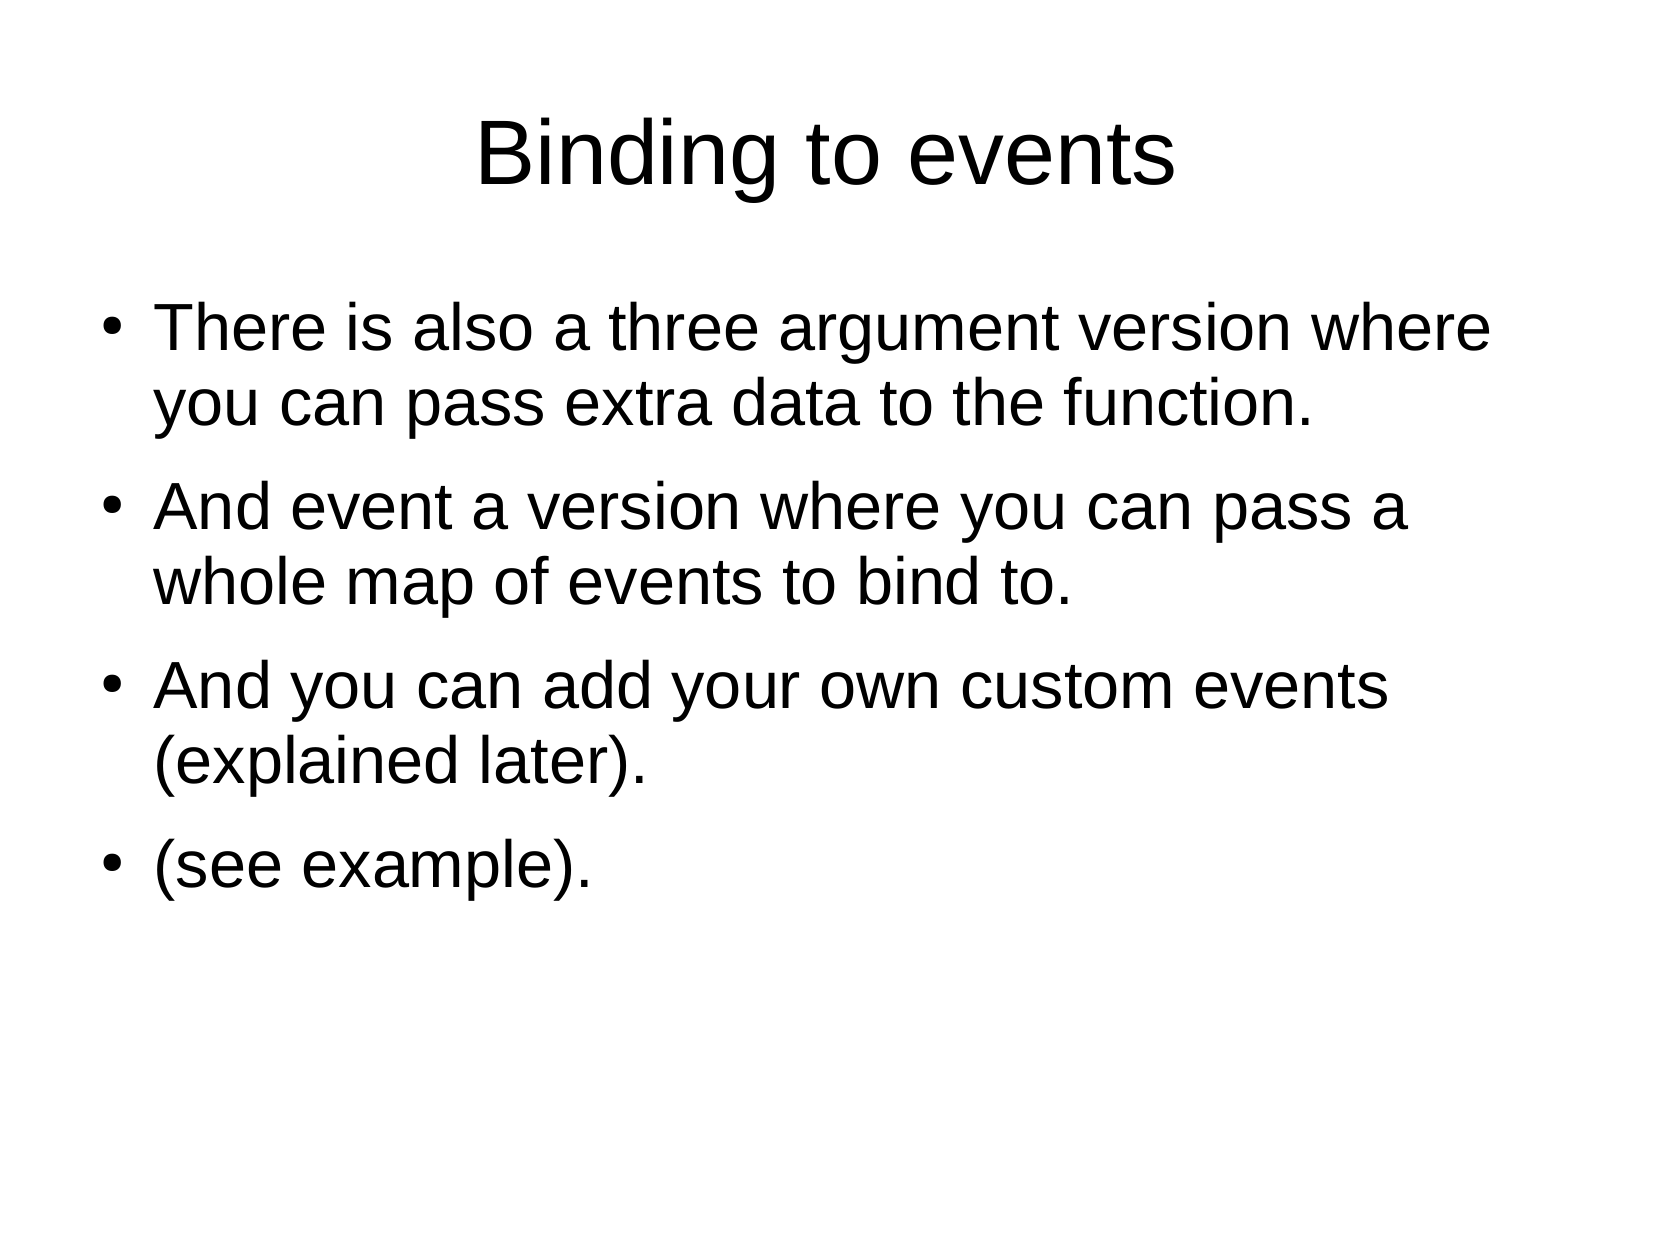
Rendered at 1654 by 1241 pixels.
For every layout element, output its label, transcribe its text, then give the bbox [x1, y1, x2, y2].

title Binding to events [82, 49, 1571, 257]
list There is also a three argument version where you can pass extra data to the function. And event a version where you can pass a whole map of events to bind to. And you can add your own custom events (explained later). (see example). [82, 290, 1571, 1109]
